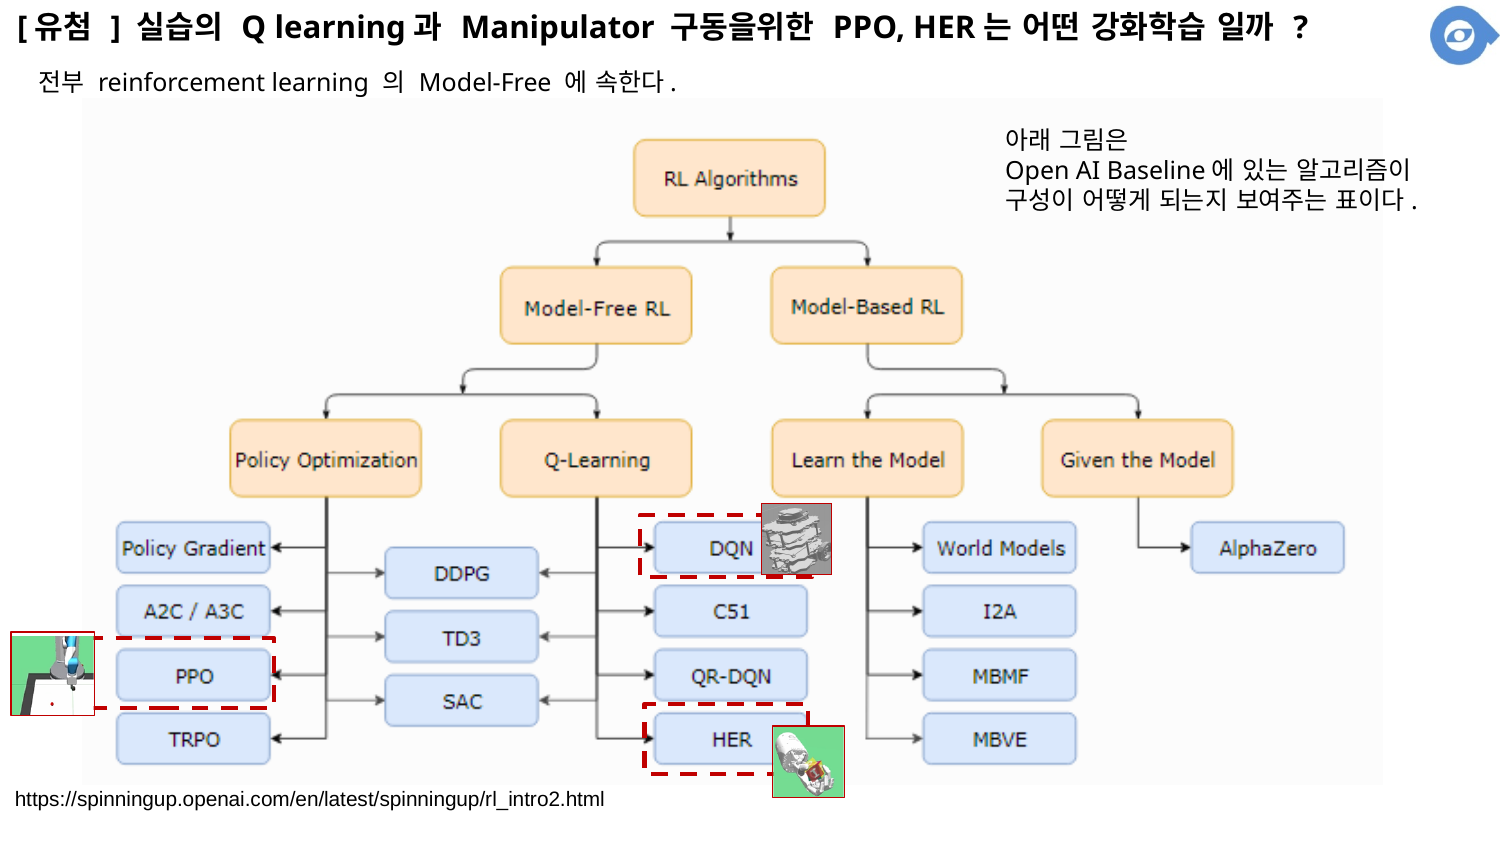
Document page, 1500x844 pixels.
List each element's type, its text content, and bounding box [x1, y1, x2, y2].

picture [1430, 0, 1500, 70]
text_box 전부 reinforcement learning 의 Model-Free 에 속한다. [23, 58, 879, 111]
text_box [유첨 ] 실습의 Q learning과 Manipulator 구동을위한 PPO, HER는 어떤 강화학습 일까 ? [2, 0, 1360, 53]
picture [773, 726, 844, 797]
picture [82, 98, 1383, 786]
text_box 아래 그림은 Open AI Baseline에 있는 알고리즘이 구성이 어떻게 되는지 보여주는 표이다. [990, 117, 1439, 222]
picture [11, 632, 94, 715]
text_box https://spinningup.openai.com/en/latest/spinningup/rl_intro2.html [0, 778, 1500, 818]
